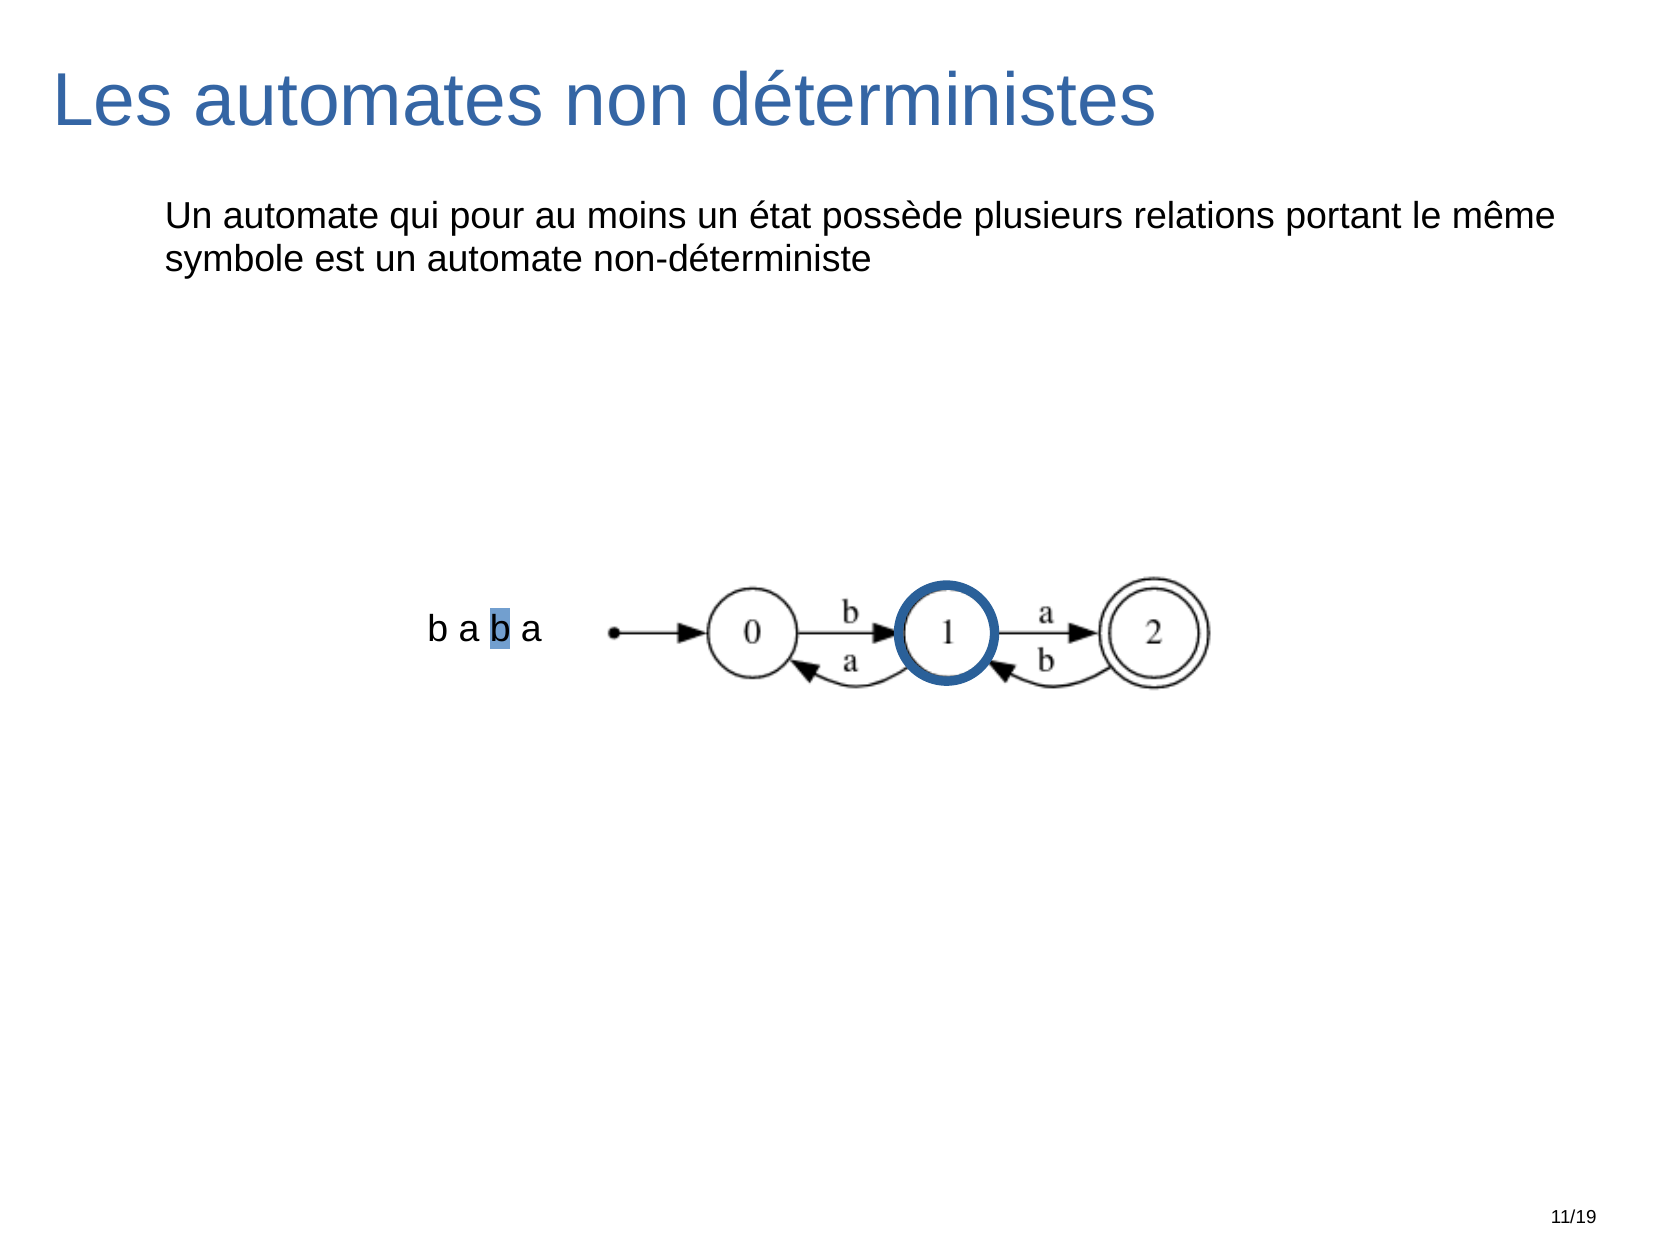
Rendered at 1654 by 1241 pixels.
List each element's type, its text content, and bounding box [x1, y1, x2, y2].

text_box Un automate qui pour au moins un état possède plusieurs relations portant le même symbole est un automate non-déterministe [150, 187, 1613, 287]
picture [562, 512, 1248, 751]
text_box Les automates non déterministes [37, 50, 1238, 151]
text_box 11/19 [1536, 1198, 1613, 1235]
text_box b a b a [412, 600, 557, 657]
